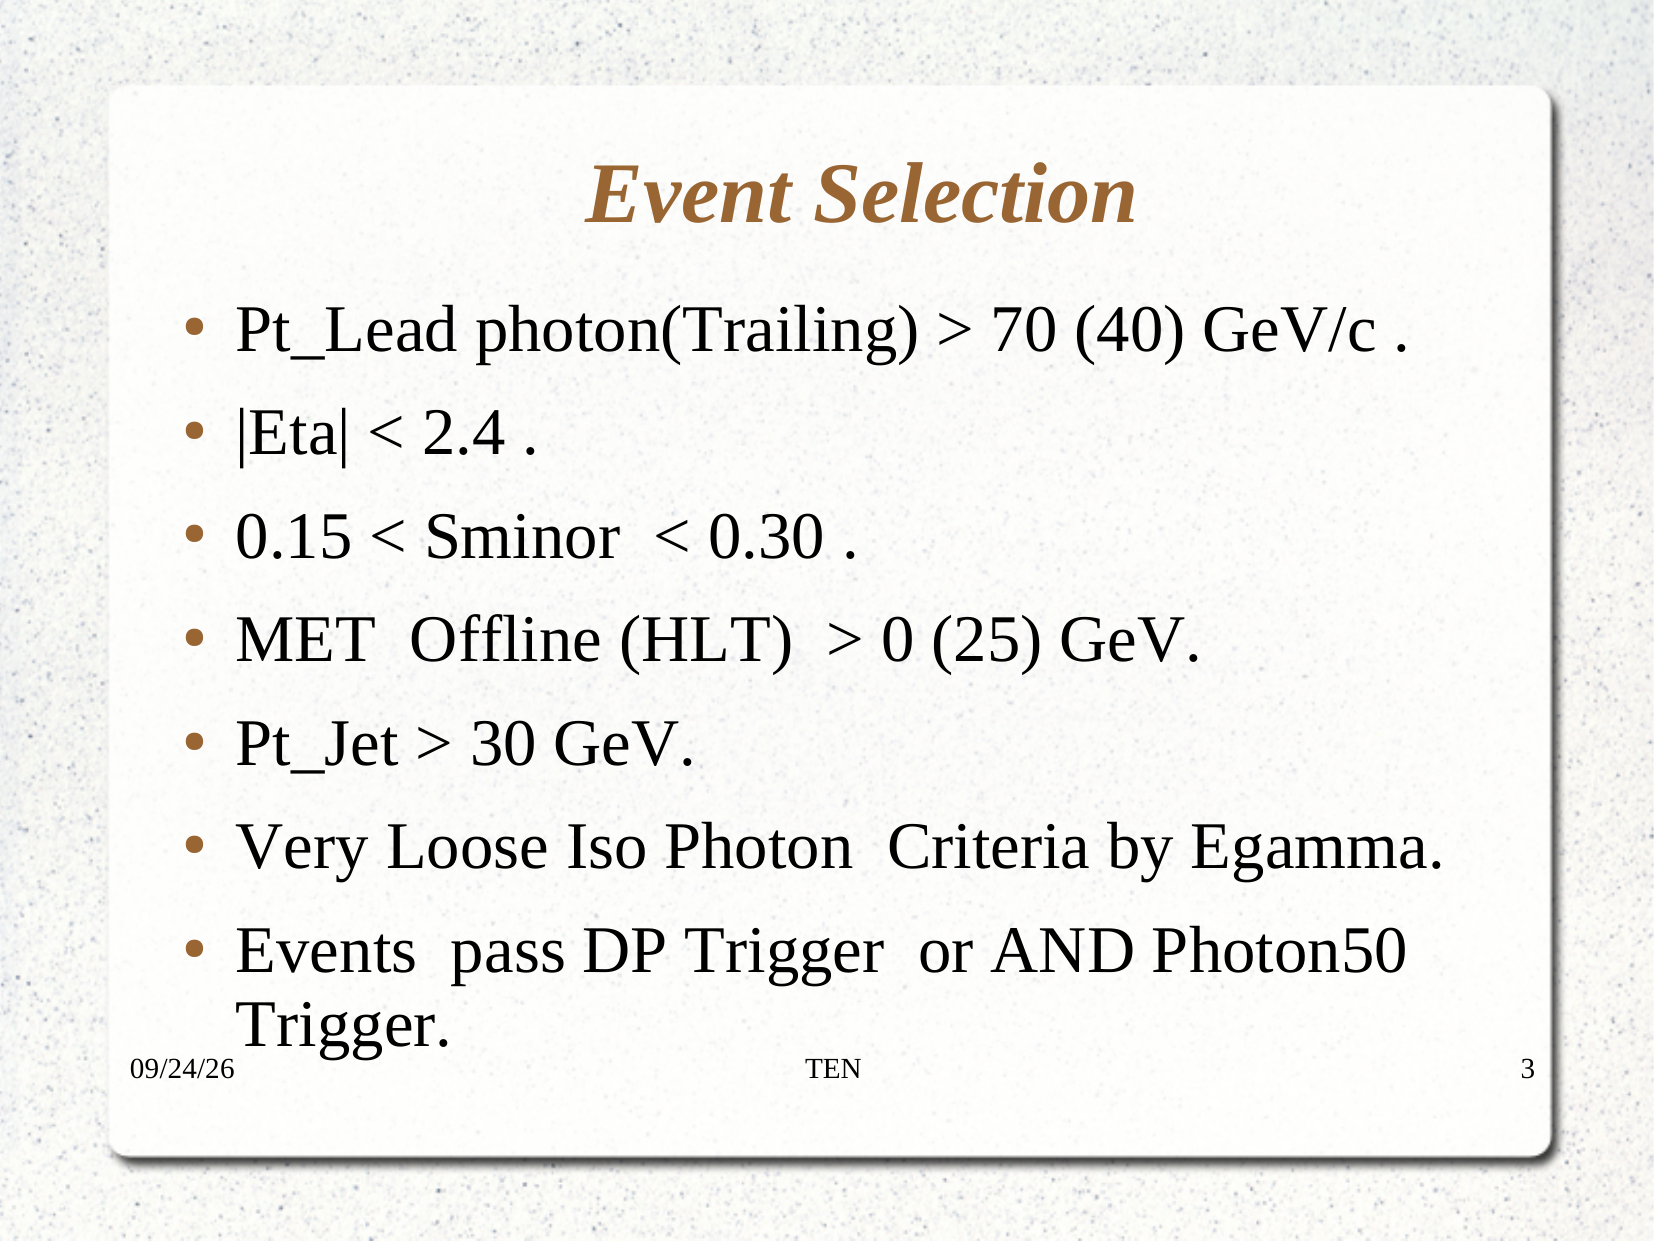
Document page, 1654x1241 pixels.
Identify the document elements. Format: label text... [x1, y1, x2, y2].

title Event Selection [330, 105, 1396, 283]
picture [0, 0, 1654, 1241]
list Pt_Lead photon(Trailing) > 70 (40) GeV/c . |Eta| < 2.4 . 0.15 < Sminor < 0.30 . MET Offline (HLT) > 0 (25) GeV. Pt_Jet > 30 GeV. Very Loose Iso Photon Criteria by Egamma. Events pass DP Trigger or AND Photon50 Trigger. [165, 291, 1524, 1111]
